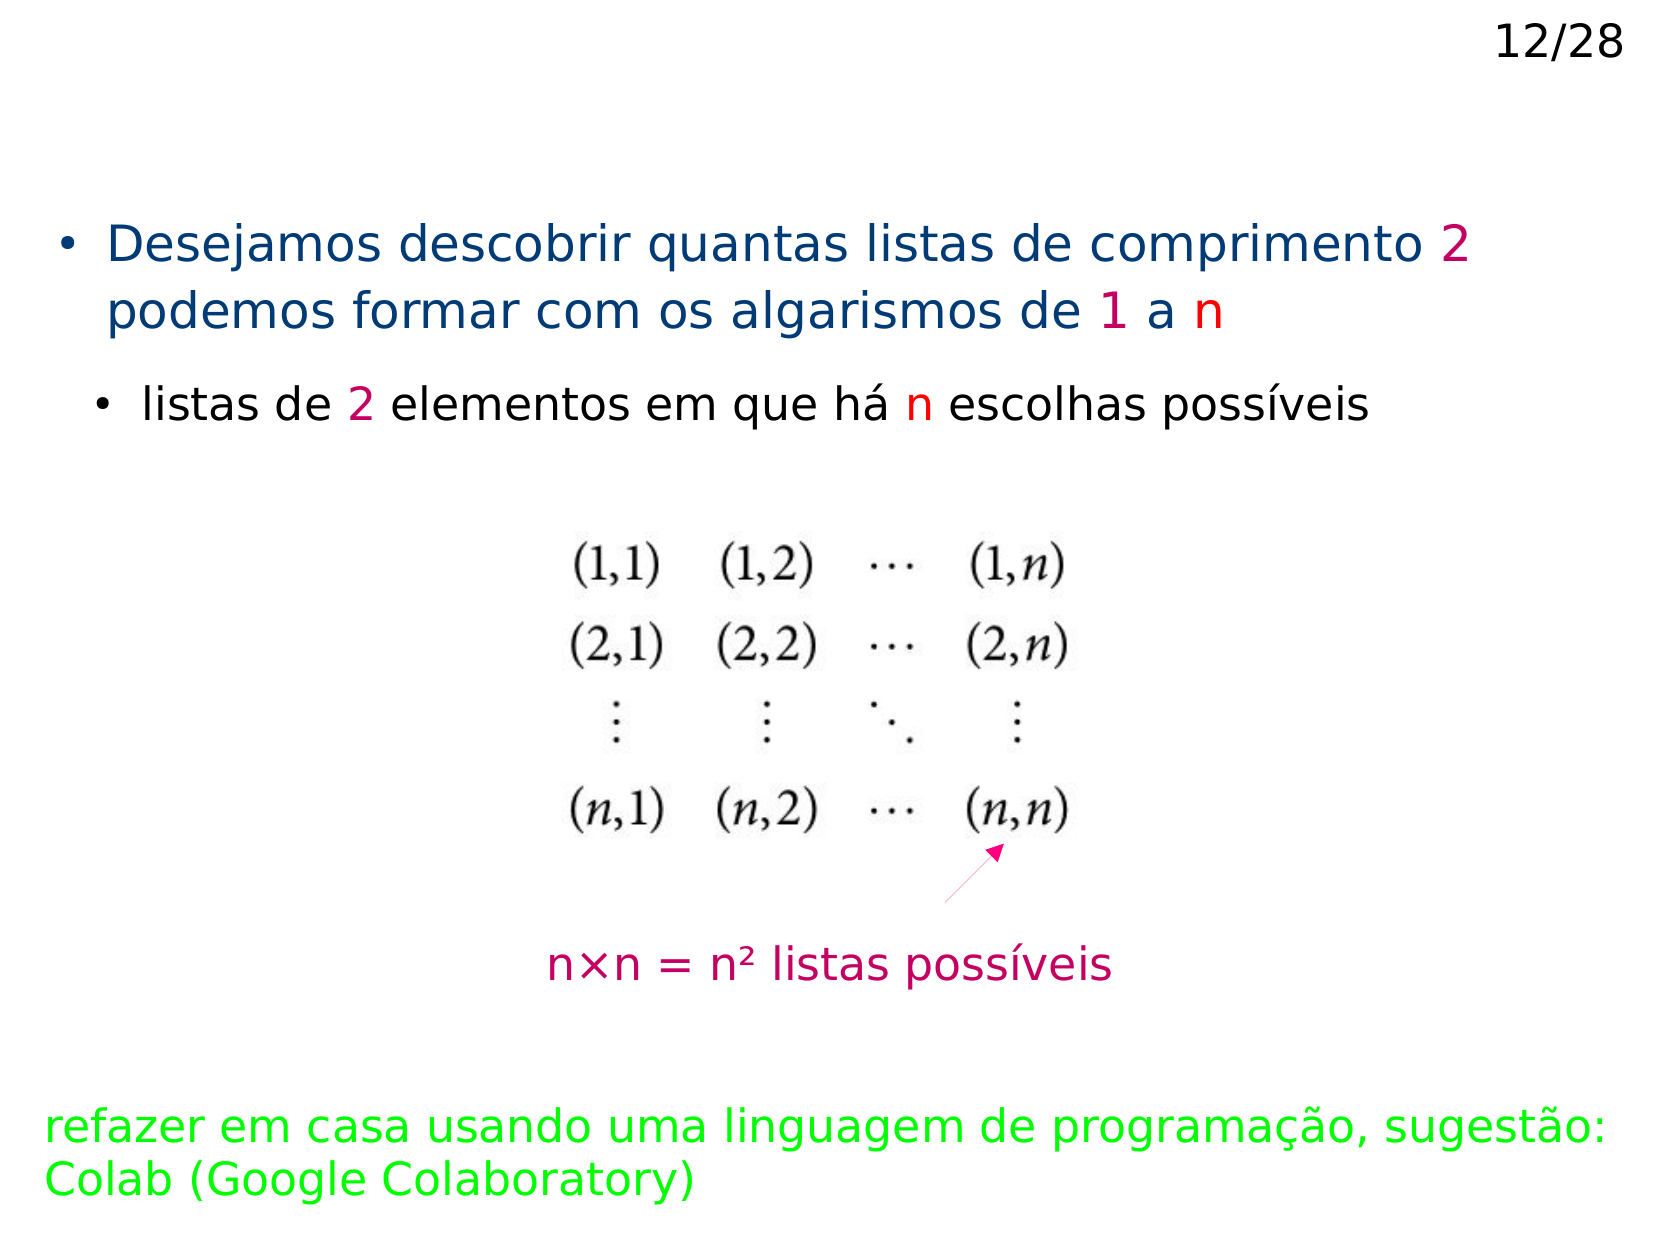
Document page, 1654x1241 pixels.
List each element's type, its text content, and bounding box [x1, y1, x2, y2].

text_box refazer em casa usando uma linguagem de programação, sugestão: Colab (Google Colaboratory) [29, 1092, 1654, 1241]
text_box n×n = n² listas possíveis [531, 930, 1211, 1004]
list Desejamos descobrir quantas listas de comprimento 2 podemos formar com os algarismos de 1 a n listas de 2 elementos em que há n escolhas possíveis [59, 206, 1625, 1092]
picture [561, 531, 1081, 844]
